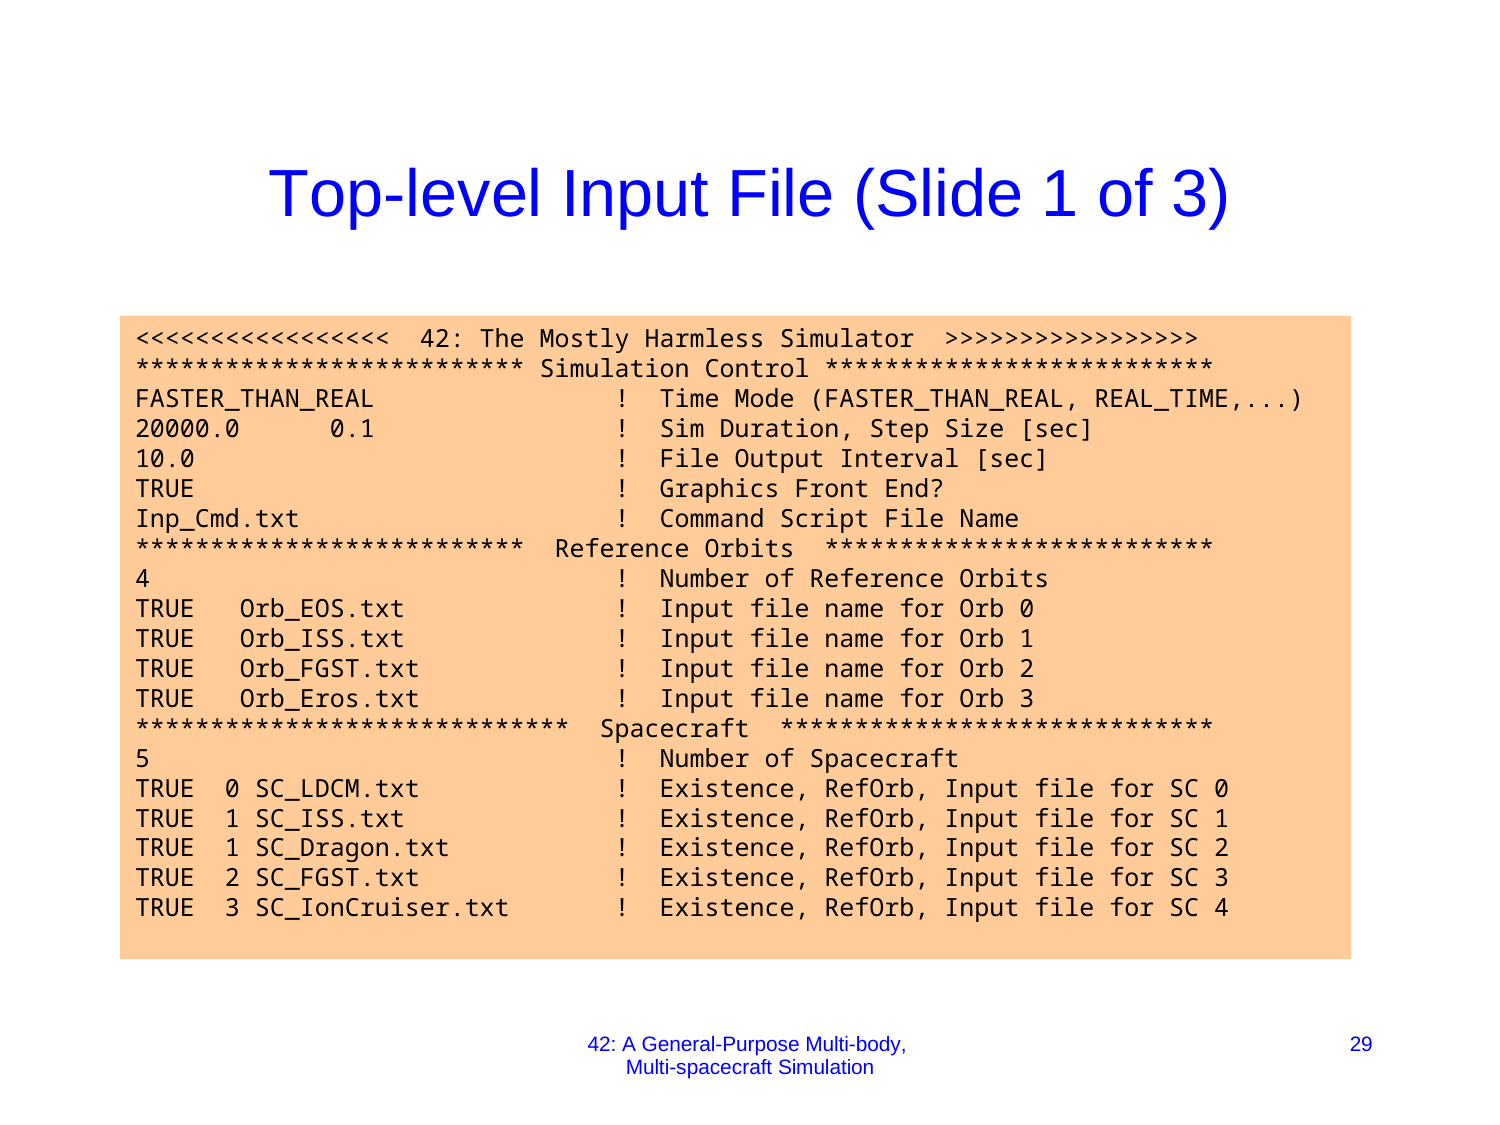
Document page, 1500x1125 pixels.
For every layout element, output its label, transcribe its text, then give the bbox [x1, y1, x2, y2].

title Top-level Input File (Slide 1 of 3) [112, 99, 1388, 288]
text_box <<<<<<<<<<<<<<<<< 42: The Mostly Harmless Simulator >>>>>>>>>>>>>>>>> ************************** Simulation Control ************************** FASTER_THAN_REAL ! Time Mode (FASTER_THAN_REAL, REAL_TIME,...) 20000.0 0.1 ! Sim Duration, Step Size [sec] 10.0 ! File Output Interval [sec] TRUE ! Graphics Front End? Inp_Cmd.txt ! Command Script File Name ************************** Reference Orbits ************************** 4 ! Number of Reference Orbits TRUE Orb_EOS.txt ! Input file name for Orb 0 TRUE Orb_ISS.txt ! Input file name for Orb 1 TRUE Orb_FGST.txt ! Input file name for Orb 2 TRUE Orb_Eros.txt ! Input file name for Orb 3 ***************************** Spacecraft ***************************** 5 ! Number of Spacecraft TRUE 0 SC_LDCM.txt ! Existence, RefOrb, Input file for SC 0 TRUE 1 SC_ISS.txt ! Existence, RefOrb, Input file for SC 1 TRUE 1 SC_Dragon.txt ! Existence, RefOrb, Input file for SC 2 TRUE 2 SC_FGST.txt ! Existence, RefOrb, Input file for SC 3 TRUE 3 SC_IonCruiser.txt ! Existence, RefOrb, Input file for SC 4 [120, 315, 1352, 960]
